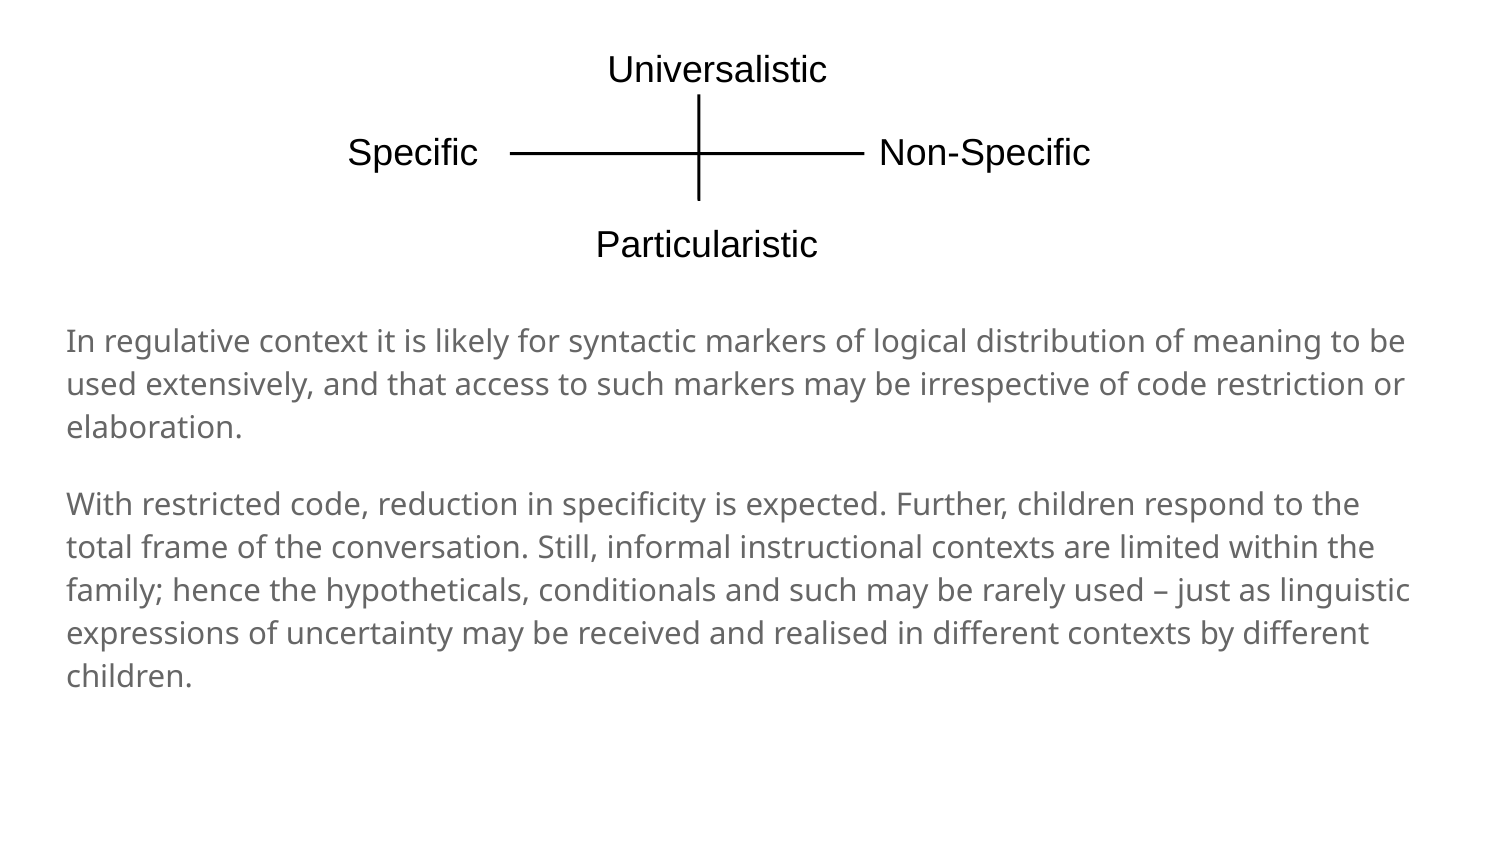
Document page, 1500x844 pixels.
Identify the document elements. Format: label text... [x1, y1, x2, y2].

text_box Particularistic [580, 212, 841, 272]
text_box Universalistic [592, 37, 888, 95]
list In regulative context it is likely for syntactic markers of logical distribution of meaning to be used extensively, and that access to such markers may be irrespective of code restriction or elaboration. With restricted code, reduction in specificity is expected. Further, children respond to the total frame of the conversation. Still, informal instructional contexts are limited within the family; hence the hypotheticals, conditionals and such may be rarely used – just as linguistic expressions of uncertainty may be received and realised in different contexts by different children. [51, 77, 1449, 761]
text_box Specific [332, 120, 558, 178]
text_box Non-Specific [864, 120, 1254, 178]
